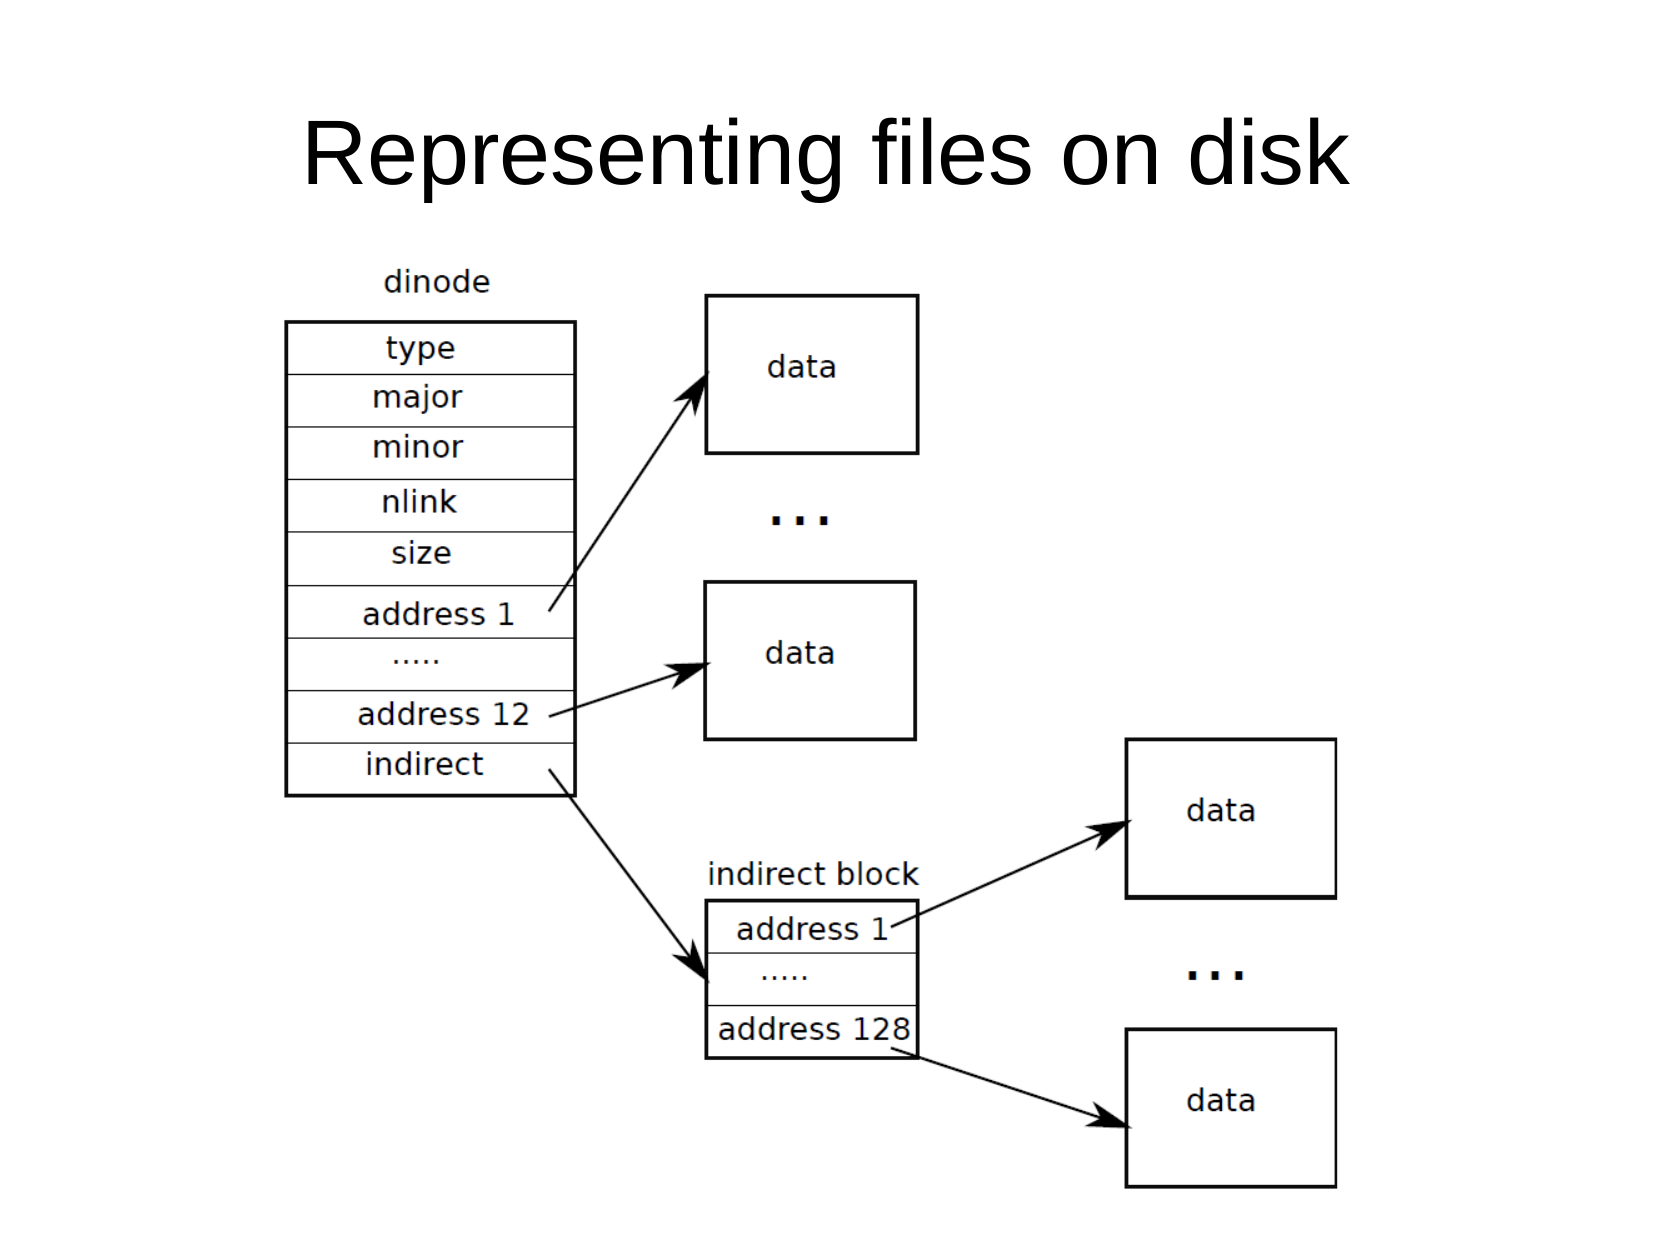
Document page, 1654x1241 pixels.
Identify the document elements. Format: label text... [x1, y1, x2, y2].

picture [252, 224, 1351, 1201]
title Representing files on disk [82, 49, 1571, 257]
